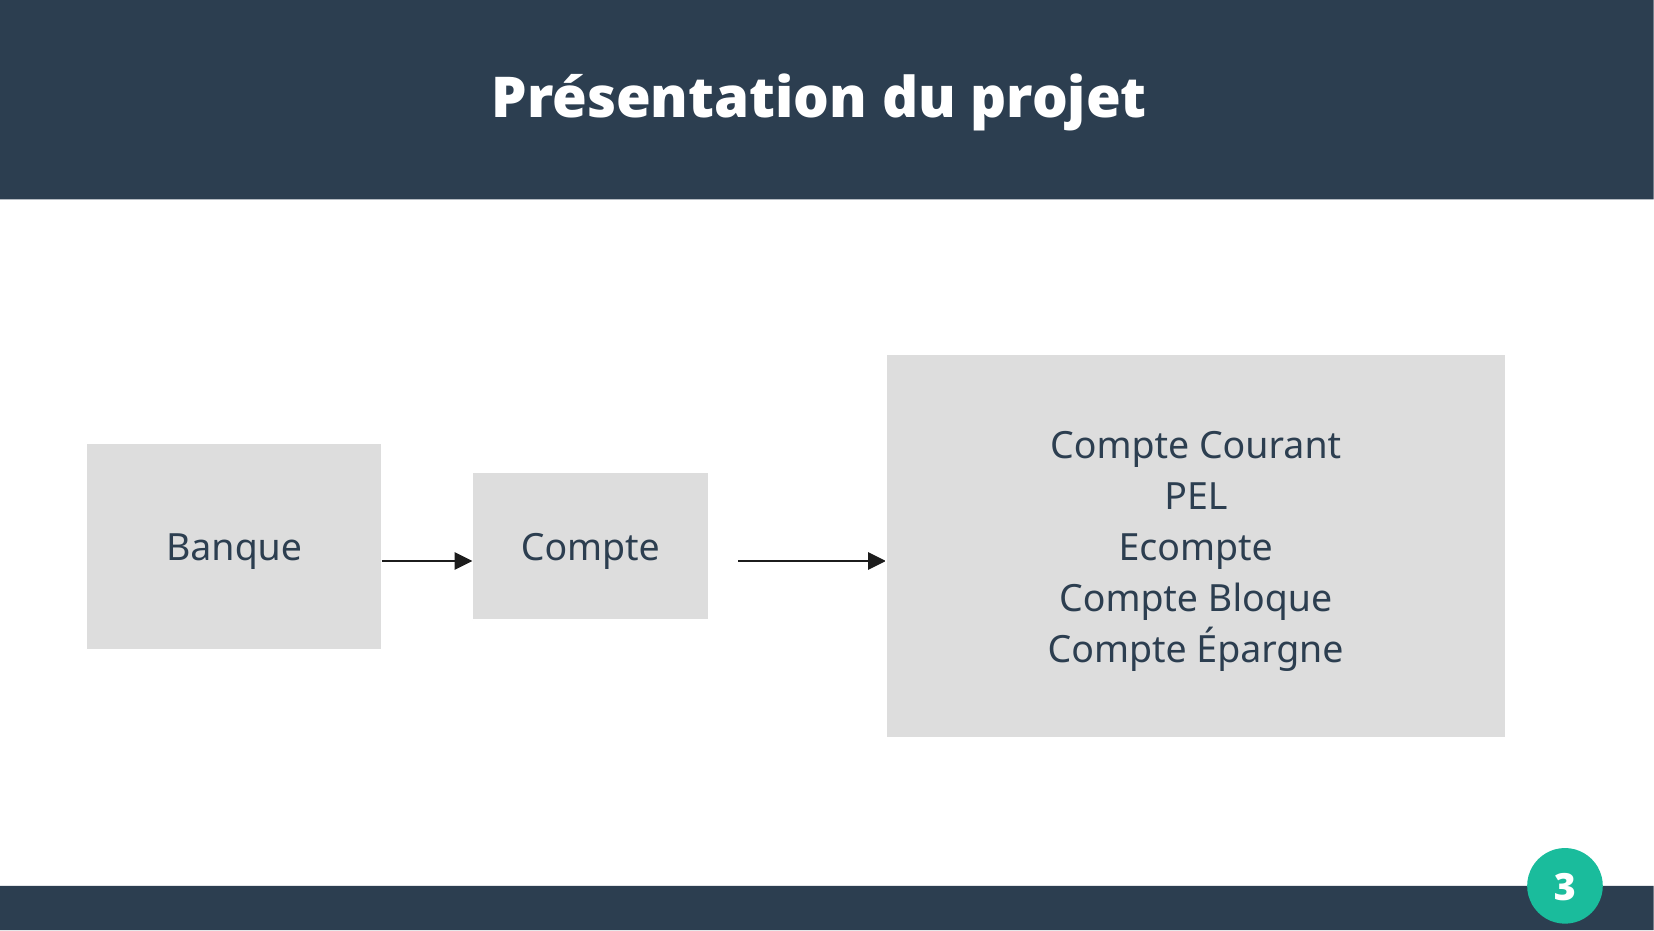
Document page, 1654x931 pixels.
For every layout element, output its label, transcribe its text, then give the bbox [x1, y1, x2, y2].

text_box Banque [86, 442, 382, 650]
title Présentation du projet [59, 37, 1595, 156]
text_box Compte Courant PEL Ecompte Compte Bloque Compte Épargne [885, 354, 1506, 739]
text_box Compte [472, 472, 709, 621]
